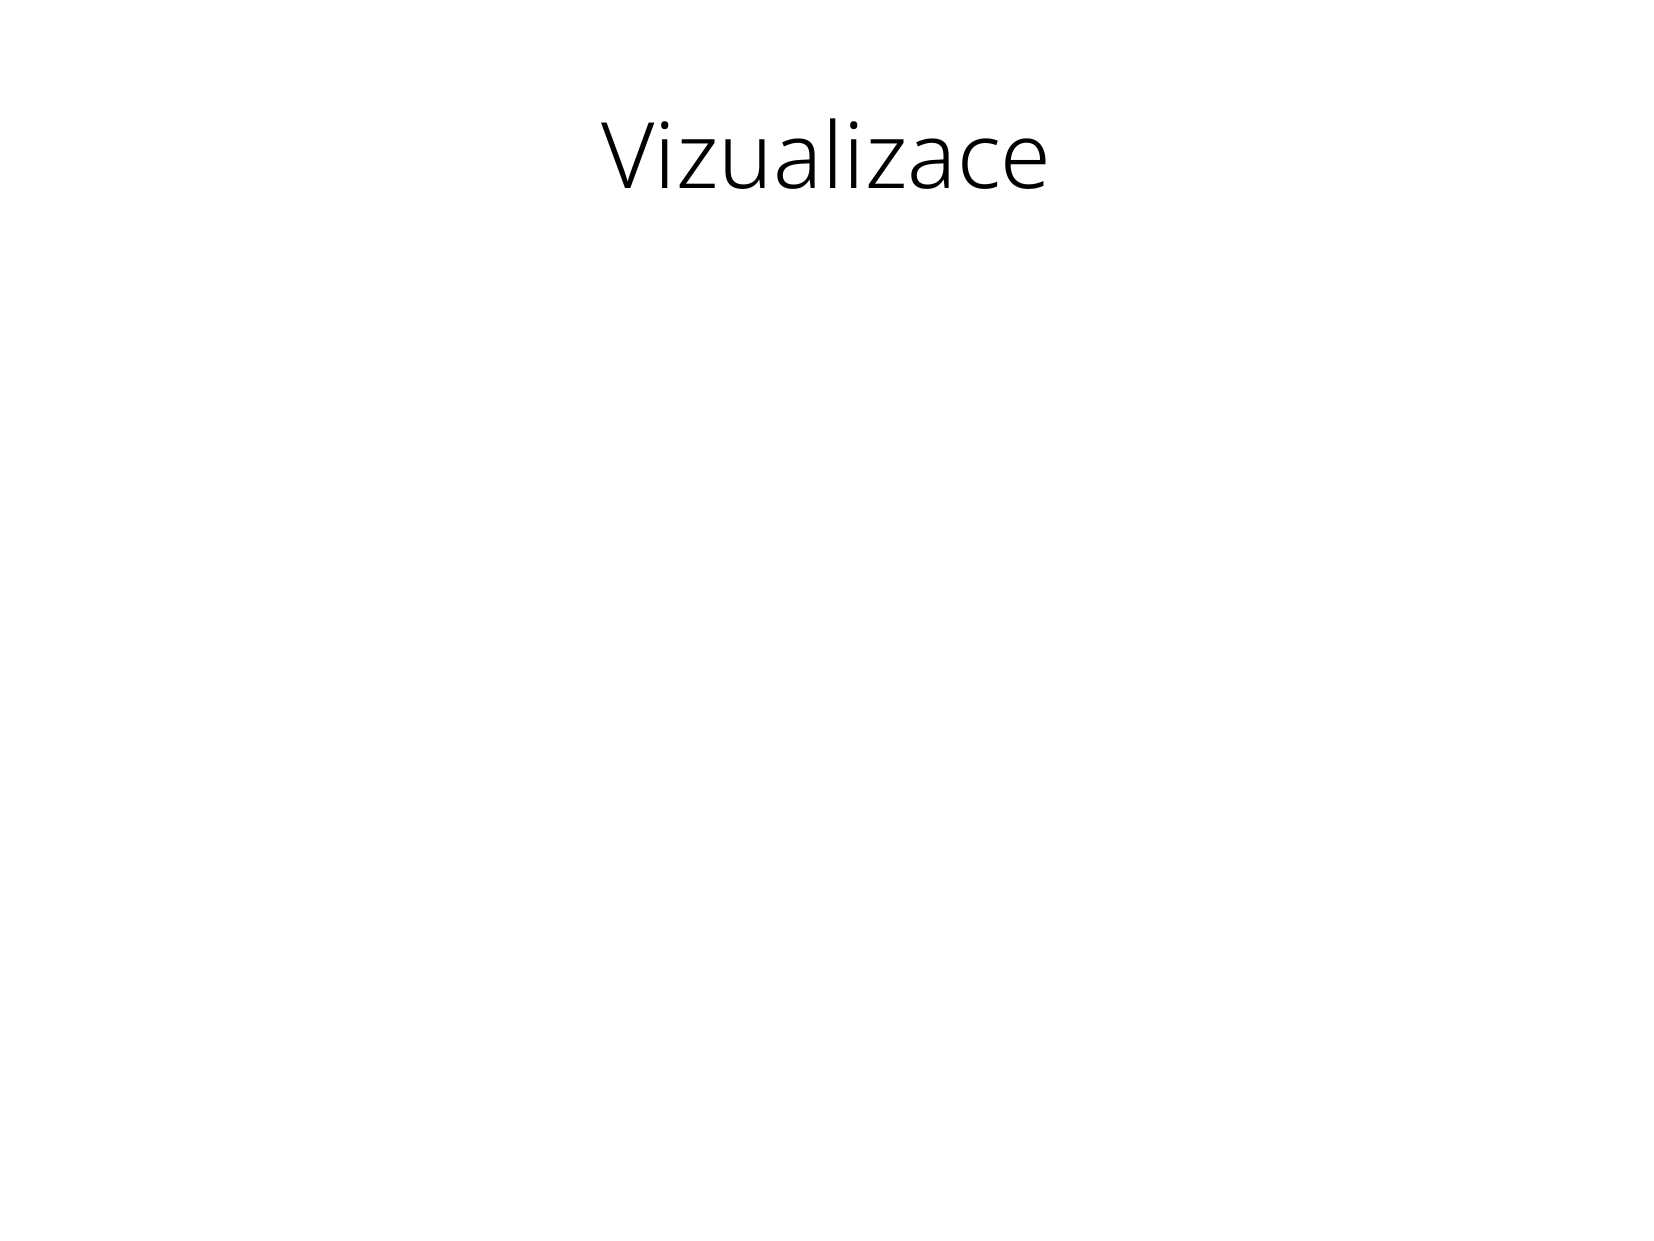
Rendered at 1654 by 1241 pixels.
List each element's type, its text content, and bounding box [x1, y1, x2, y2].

title Vizualizace [82, 49, 1571, 257]
